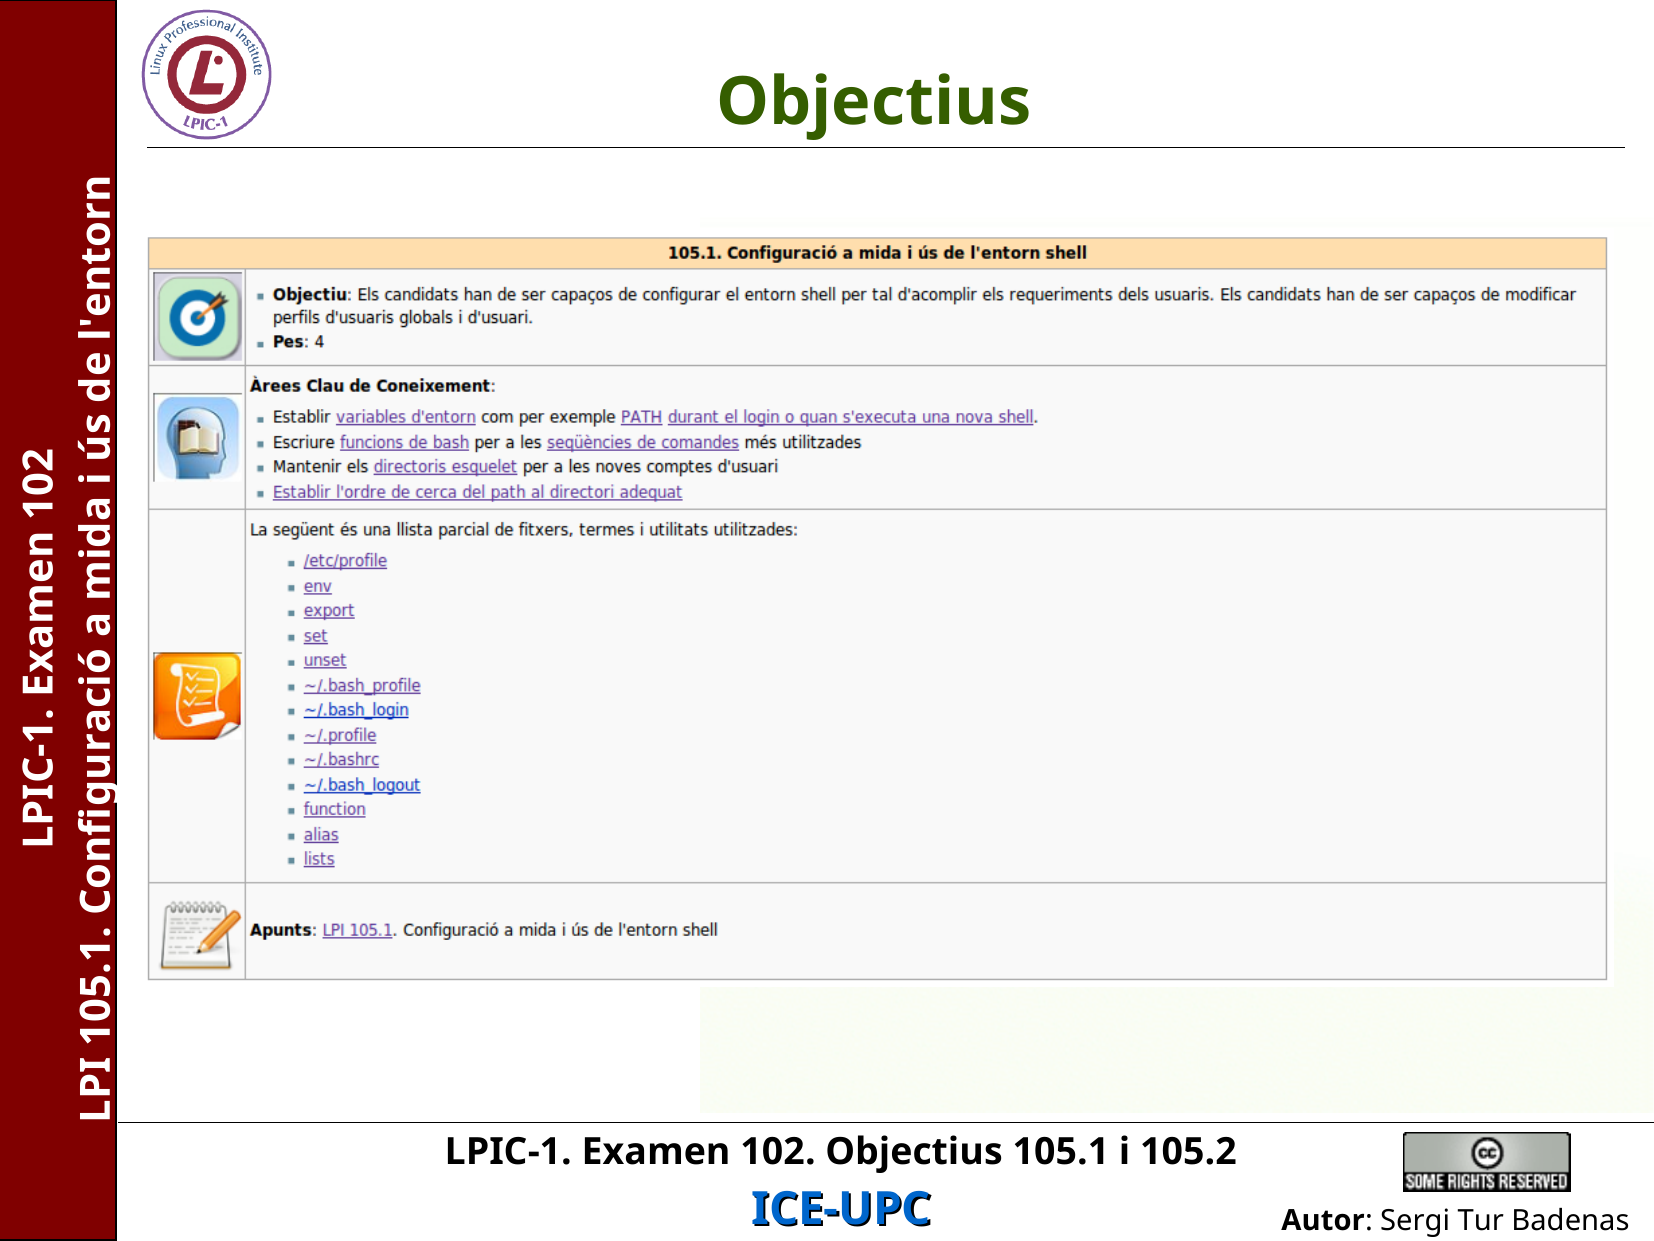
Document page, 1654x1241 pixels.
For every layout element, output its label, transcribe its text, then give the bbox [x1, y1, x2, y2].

title Objectius [129, 55, 1619, 142]
picture [135, 5, 277, 55]
picture [140, 217, 1654, 1113]
picture [1403, 1132, 1571, 1192]
